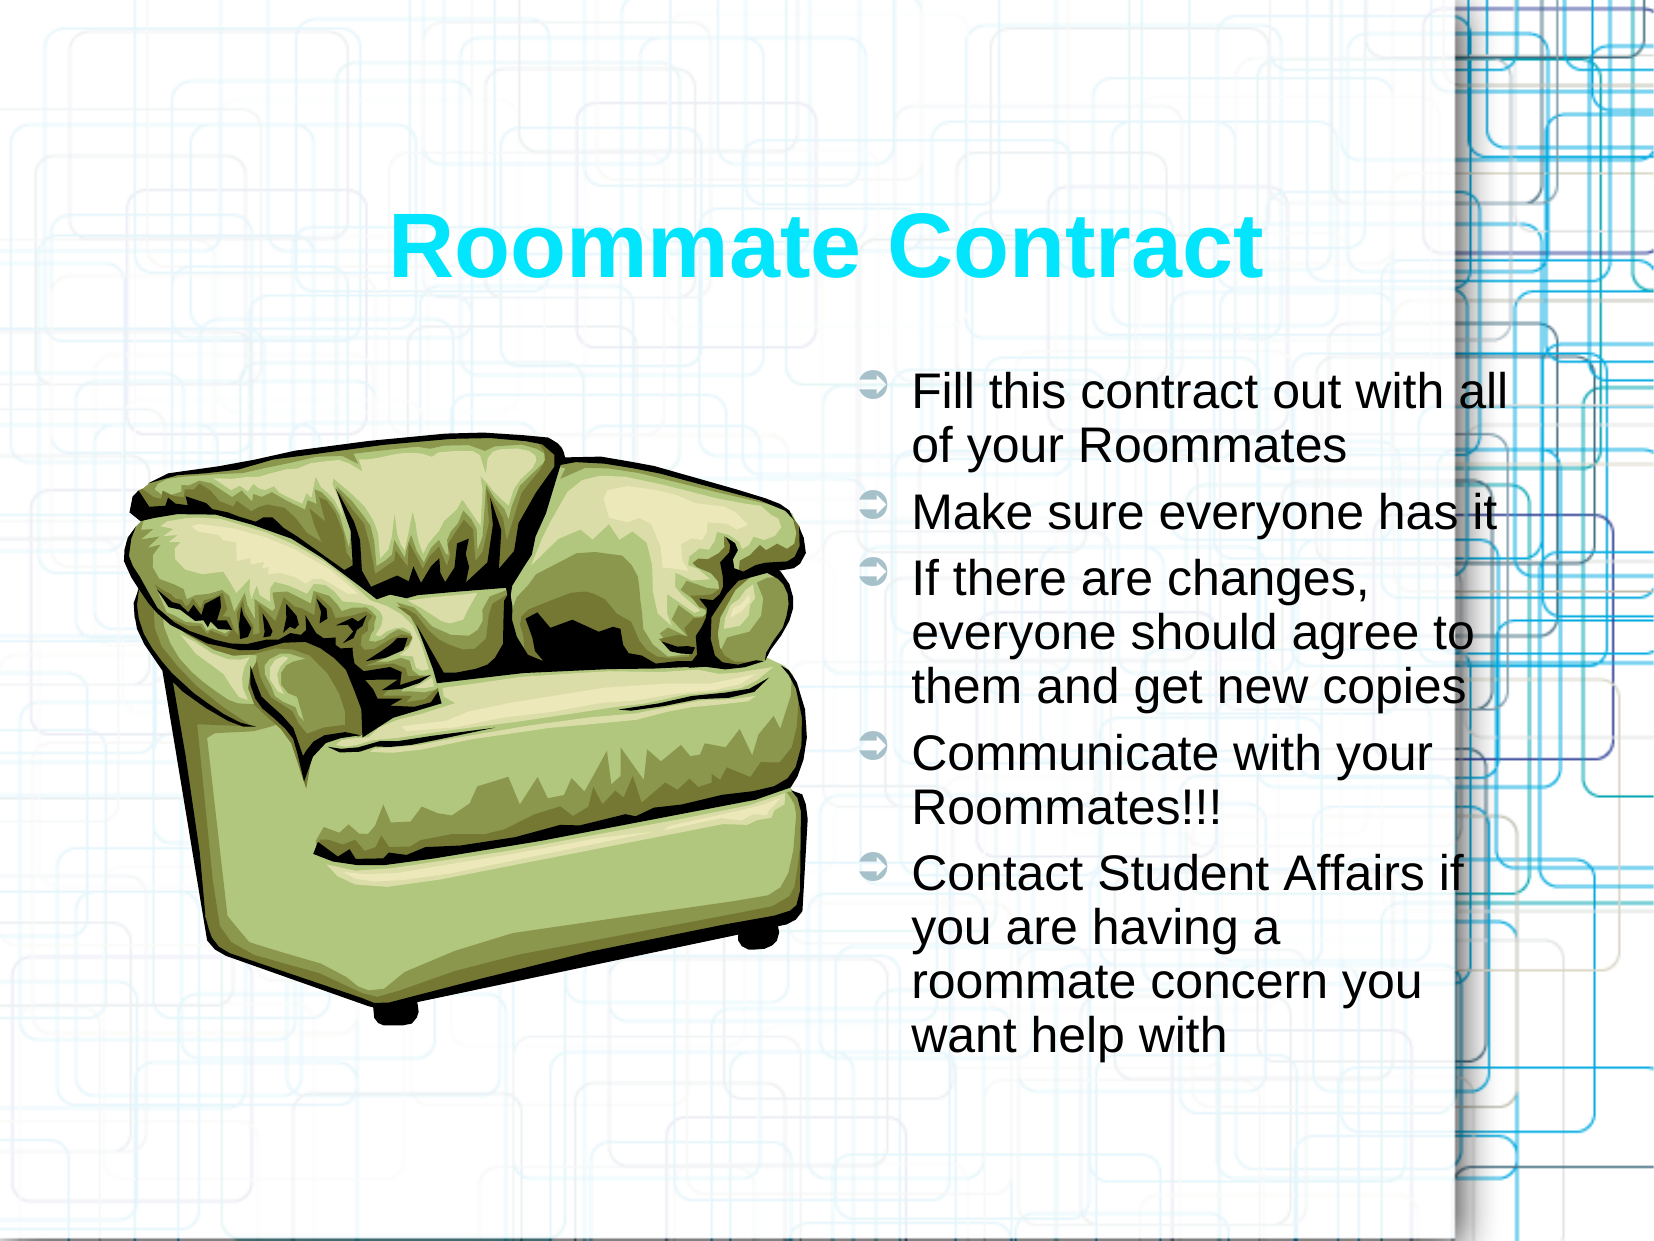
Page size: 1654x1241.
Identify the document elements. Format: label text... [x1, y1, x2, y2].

picture [0, 0, 1654, 1241]
list Fill this contract out with all of your Roommates Make sure everyone has it If there are changes, everyone should agree to them and get new copies Communicate with your Roommates!!! Contact Student Affairs if you are having a roommate concern you want help with [840, 358, 1530, 1241]
title Roommate Contract [123, 96, 1530, 304]
